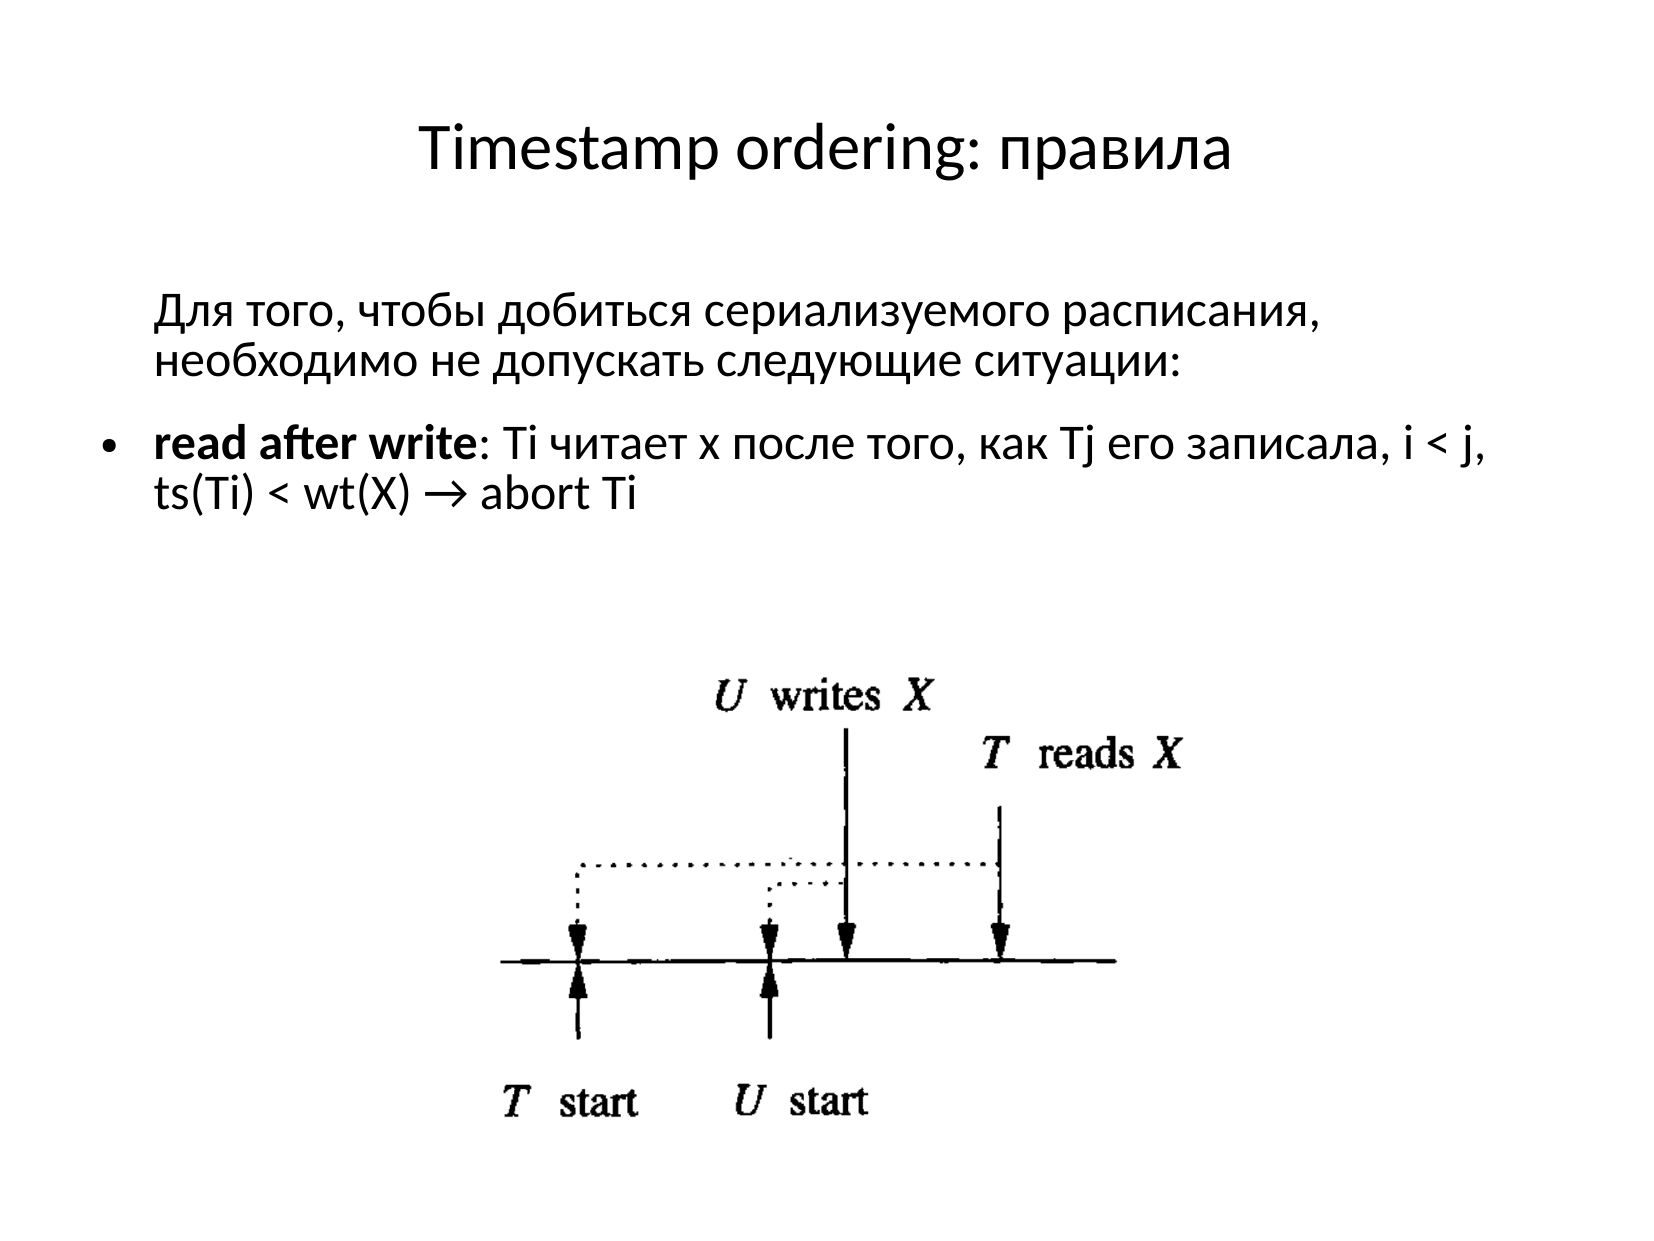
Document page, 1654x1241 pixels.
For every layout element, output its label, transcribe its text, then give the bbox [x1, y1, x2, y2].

title Timestamp ordering: правила [82, 49, 1571, 257]
picture [494, 670, 1188, 1131]
list Для того, чтобы добиться сериализуемого расписания, необходимо не допускать следующие ситуации: read after write: Ti читает x после того, как Tj его записала, i < j, ts(Ti) < wt(X) → abort Ti [82, 289, 1571, 1108]
